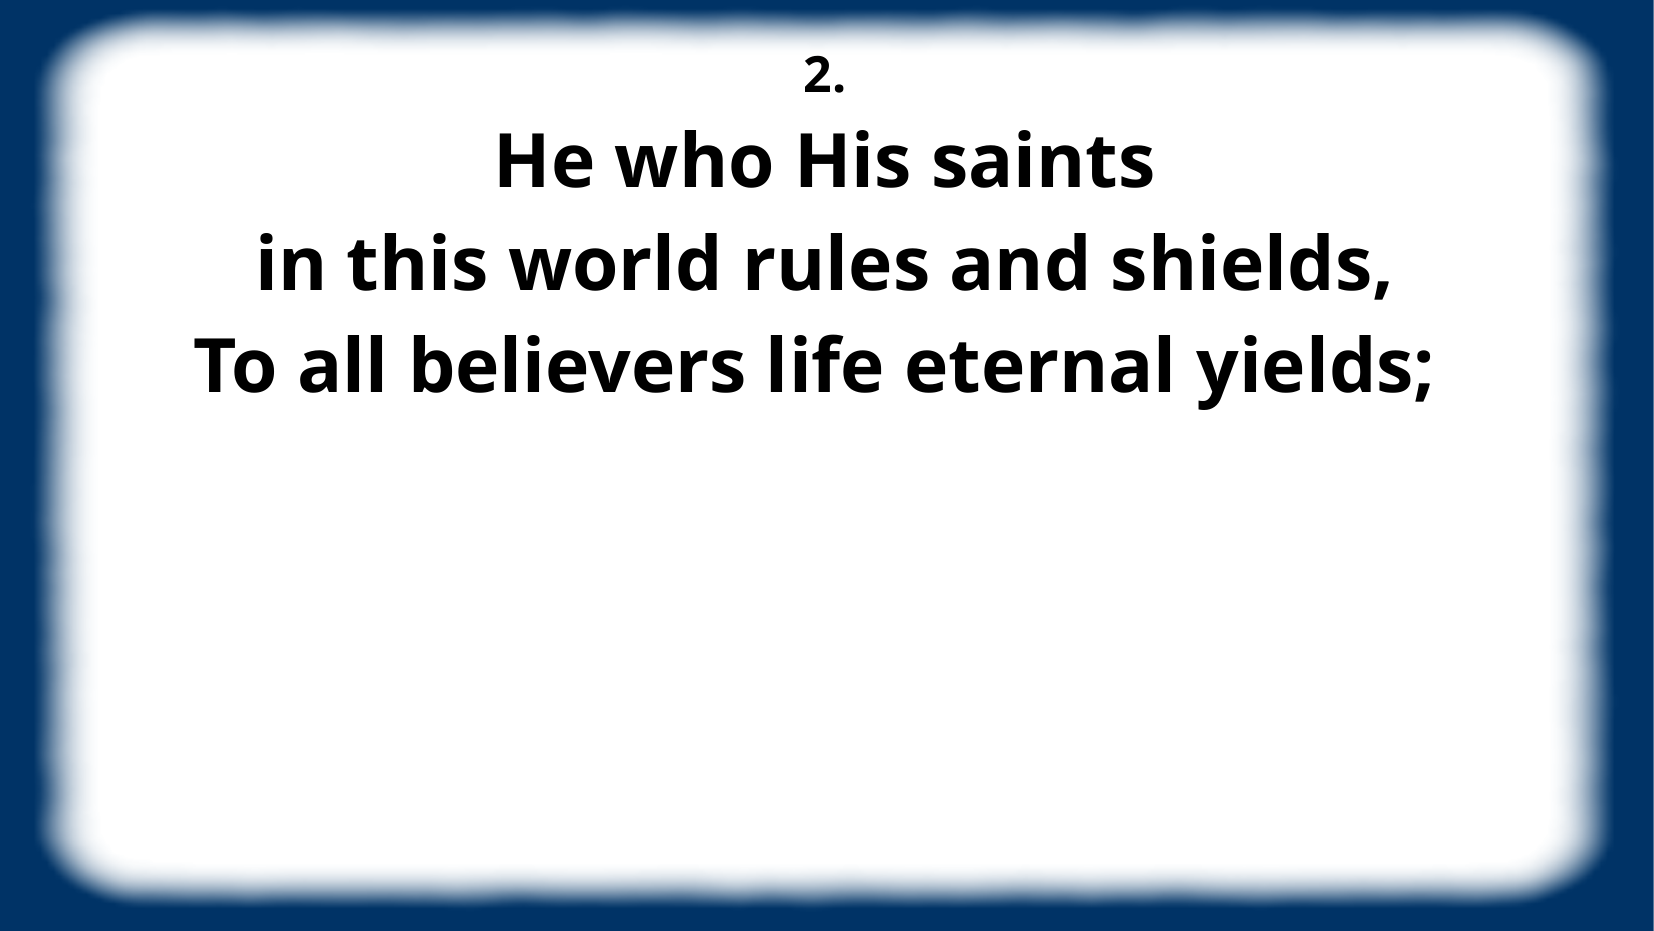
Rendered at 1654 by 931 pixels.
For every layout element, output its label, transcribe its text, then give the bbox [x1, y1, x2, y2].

text_box 2. He who His saints in this world rules and shields, To all believers life eternal yields; [60, 31, 1591, 421]
picture [0, 0, 1654, 931]
